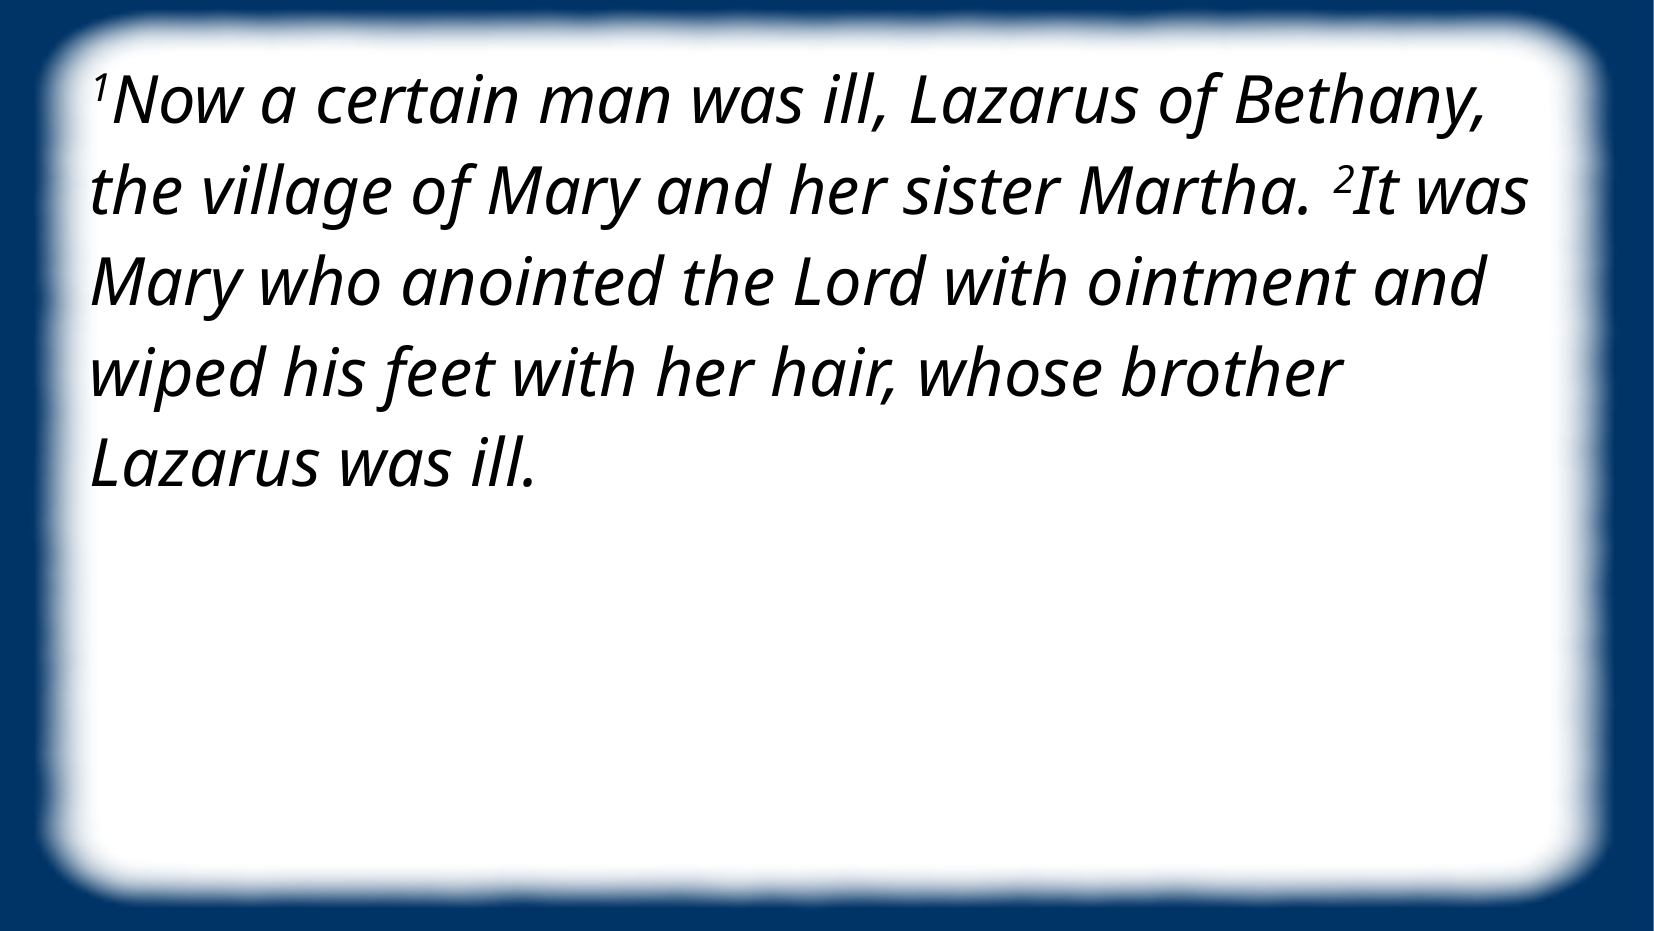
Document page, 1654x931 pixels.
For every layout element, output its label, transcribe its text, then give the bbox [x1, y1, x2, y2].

text_box 1Now a certain man was ill, Lazarus of Bethany, the village of Mary and her sister Martha. 2It was Mary who anointed the Lord with ointment and wiped his feet with her hair, whose brother Lazarus was ill. [75, 45, 1576, 504]
picture [0, 0, 1654, 931]
